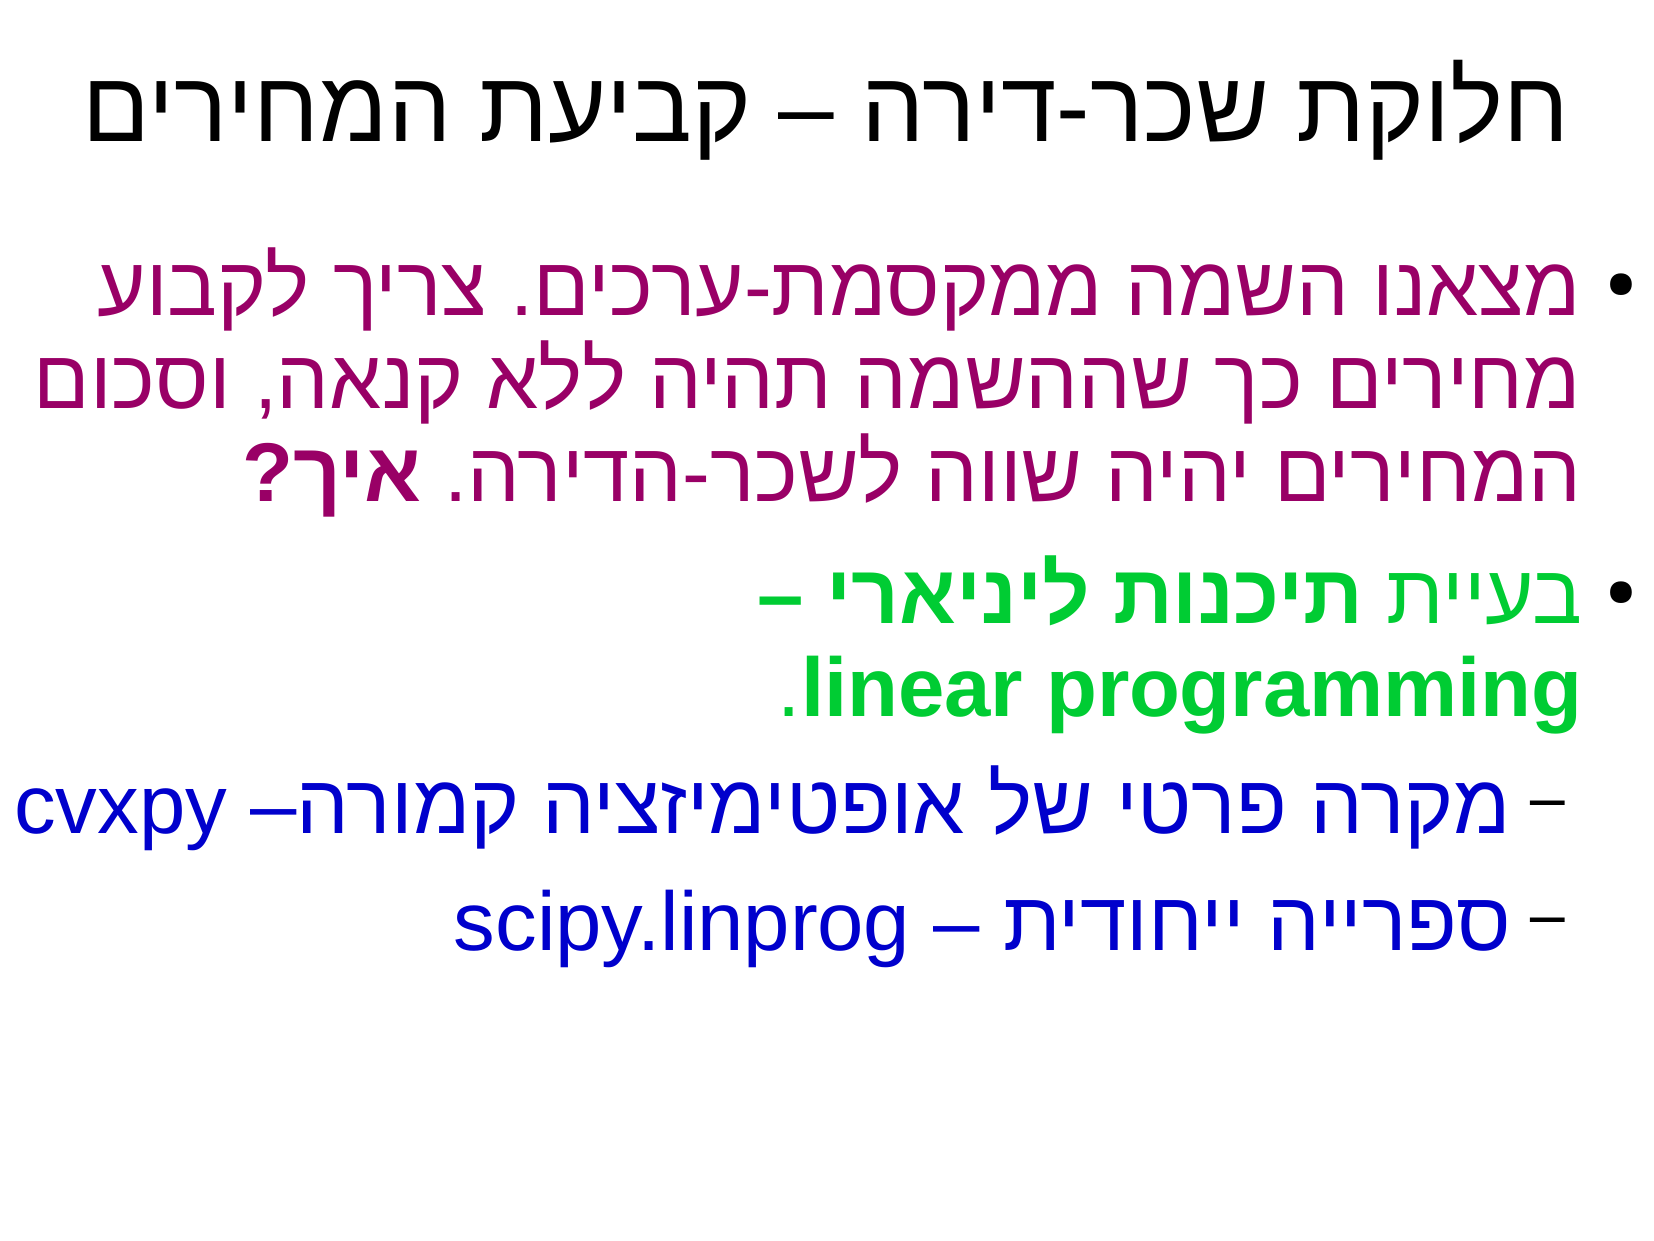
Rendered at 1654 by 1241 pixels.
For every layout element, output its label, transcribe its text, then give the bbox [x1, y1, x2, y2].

list מצאנו השמה ממקסמת-ערכים. צריך לקבוע מחירים כך שההשמה תהיה ללא קנאה, וסכום המחירים יהיה שווה לשכר-הדירה. איך? בעיית תיכנות ליניארי – linear programming. מקרה פרטי של אופטימיזציה קמורה– cvxpy ספרייה ייחודית – scipy.linprog [0, 240, 1654, 1241]
title חלוקת שכר-דירה – קביעת המחירים [0, 0, 1654, 213]
